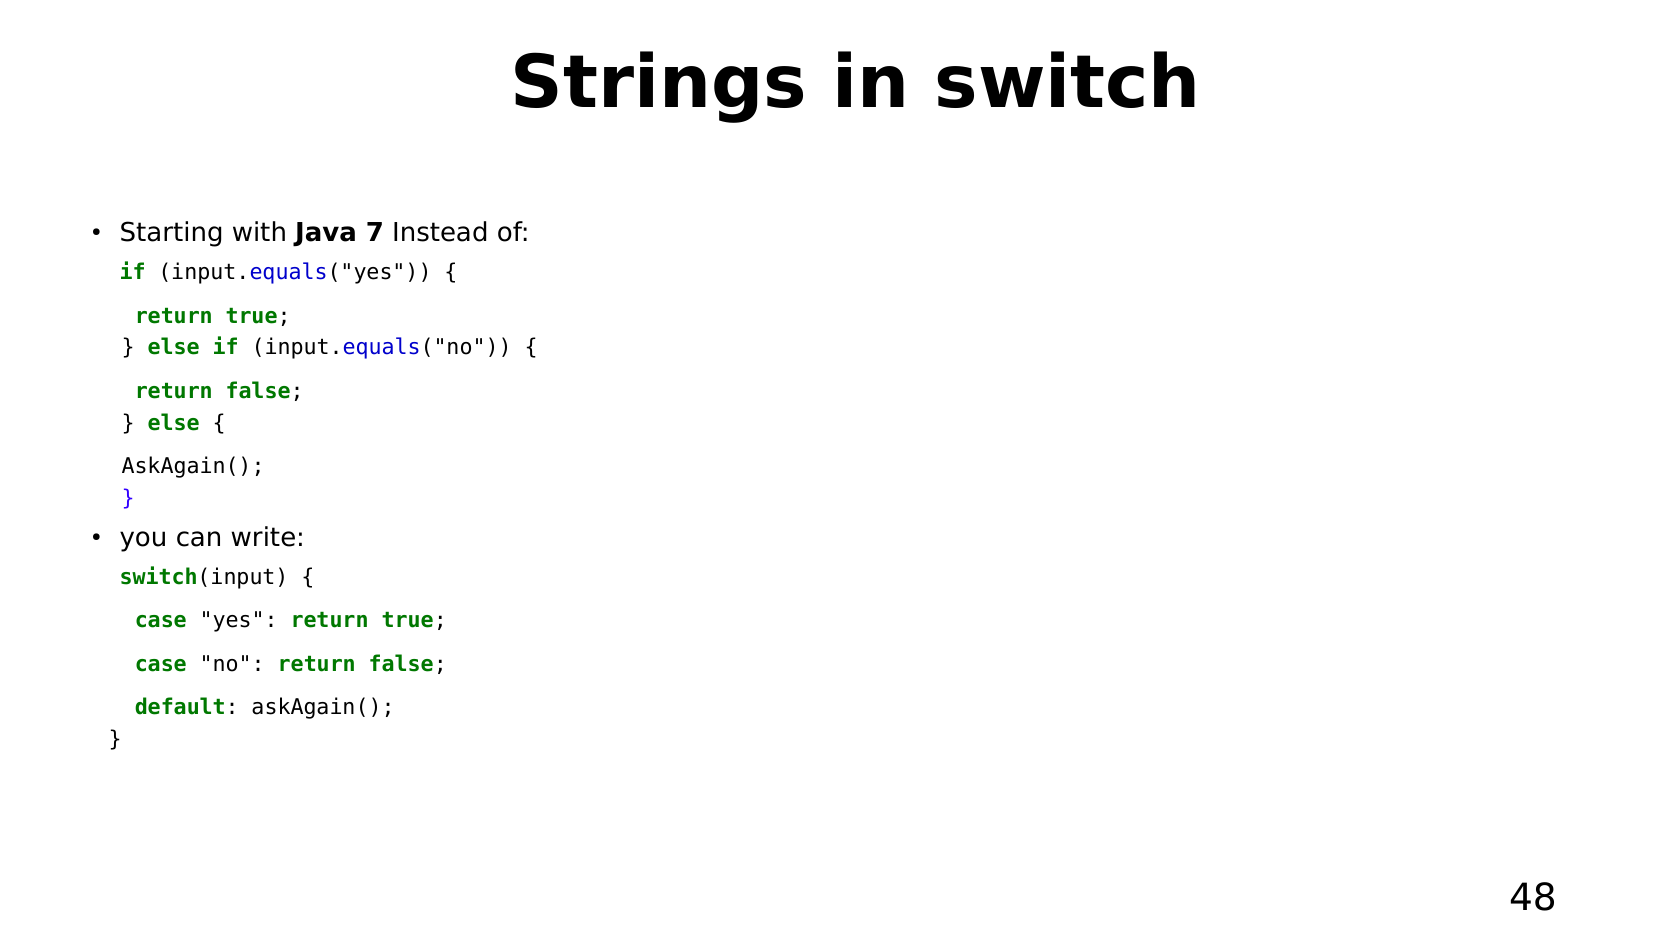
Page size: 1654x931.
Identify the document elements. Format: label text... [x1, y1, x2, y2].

title Strings in switch [82, 29, 1630, 134]
list Starting with Java 7 Instead of: if (input.equals("yes")) { return true; } else if (input.equals("no")) { return false; } else { AskAgain(); } you can write: switch(input) { case "yes": return true; case "no": return false; default: askAgain(); } [82, 217, 1571, 758]
